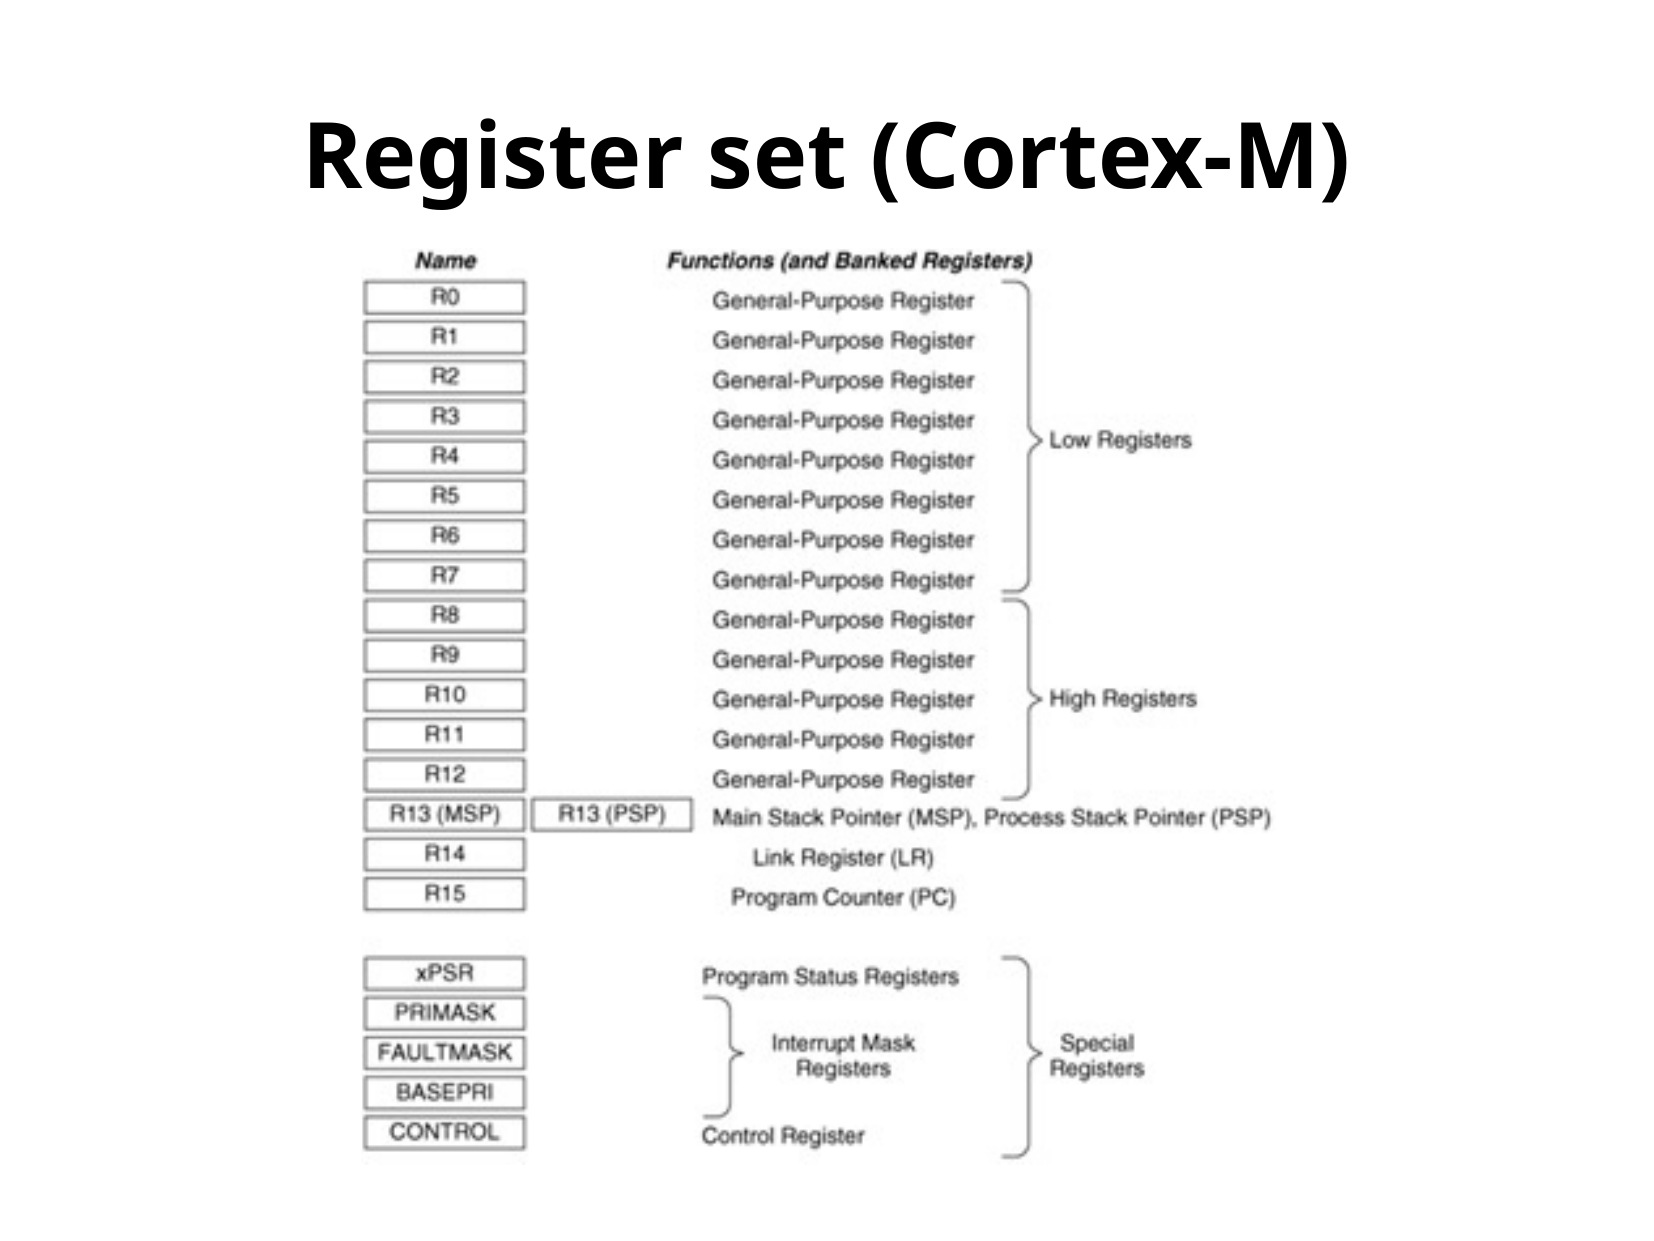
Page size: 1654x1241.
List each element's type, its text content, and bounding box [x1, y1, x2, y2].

picture [361, 248, 1276, 1165]
title Register set (Cortex-M) [82, 49, 1571, 257]
